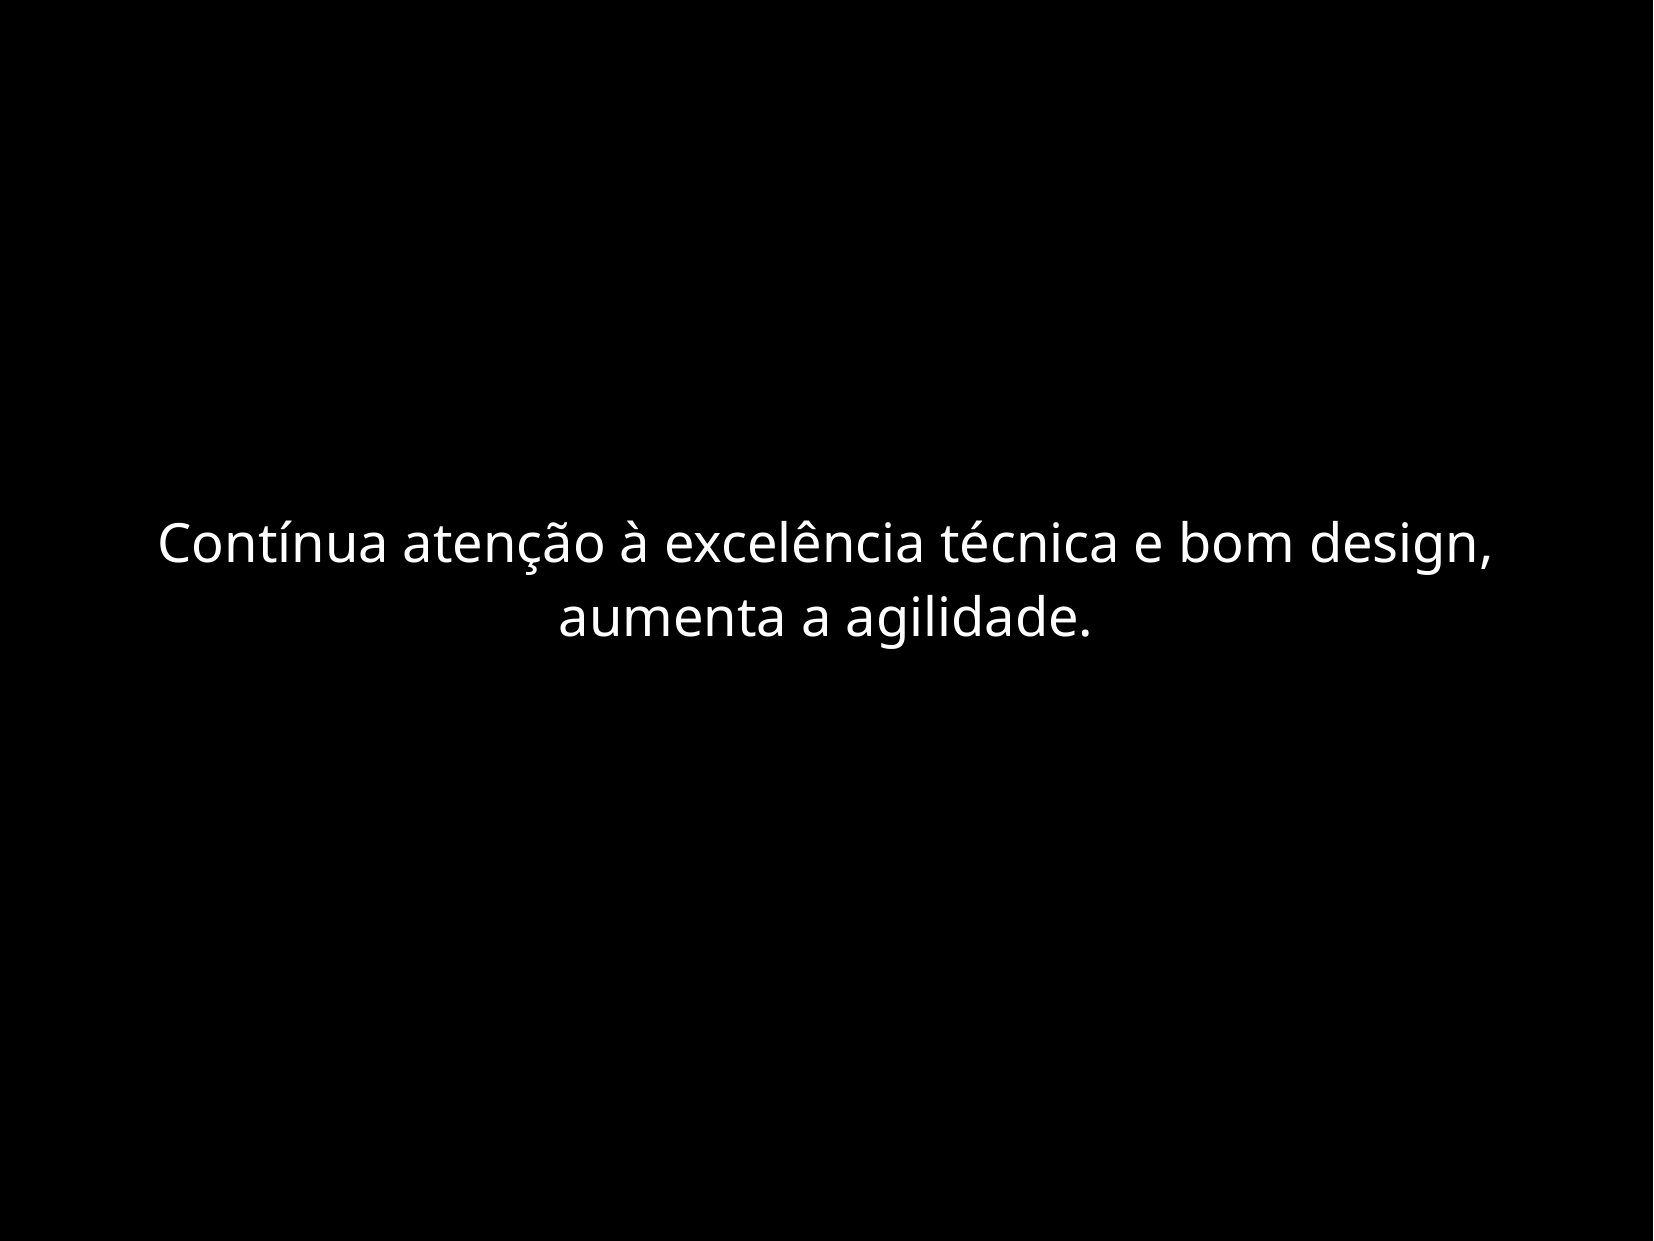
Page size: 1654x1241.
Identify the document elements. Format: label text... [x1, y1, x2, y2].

text_box Contínua atenção à excelência técnica e bom design, aumenta a agilidade. [82, 56, 1571, 1102]
